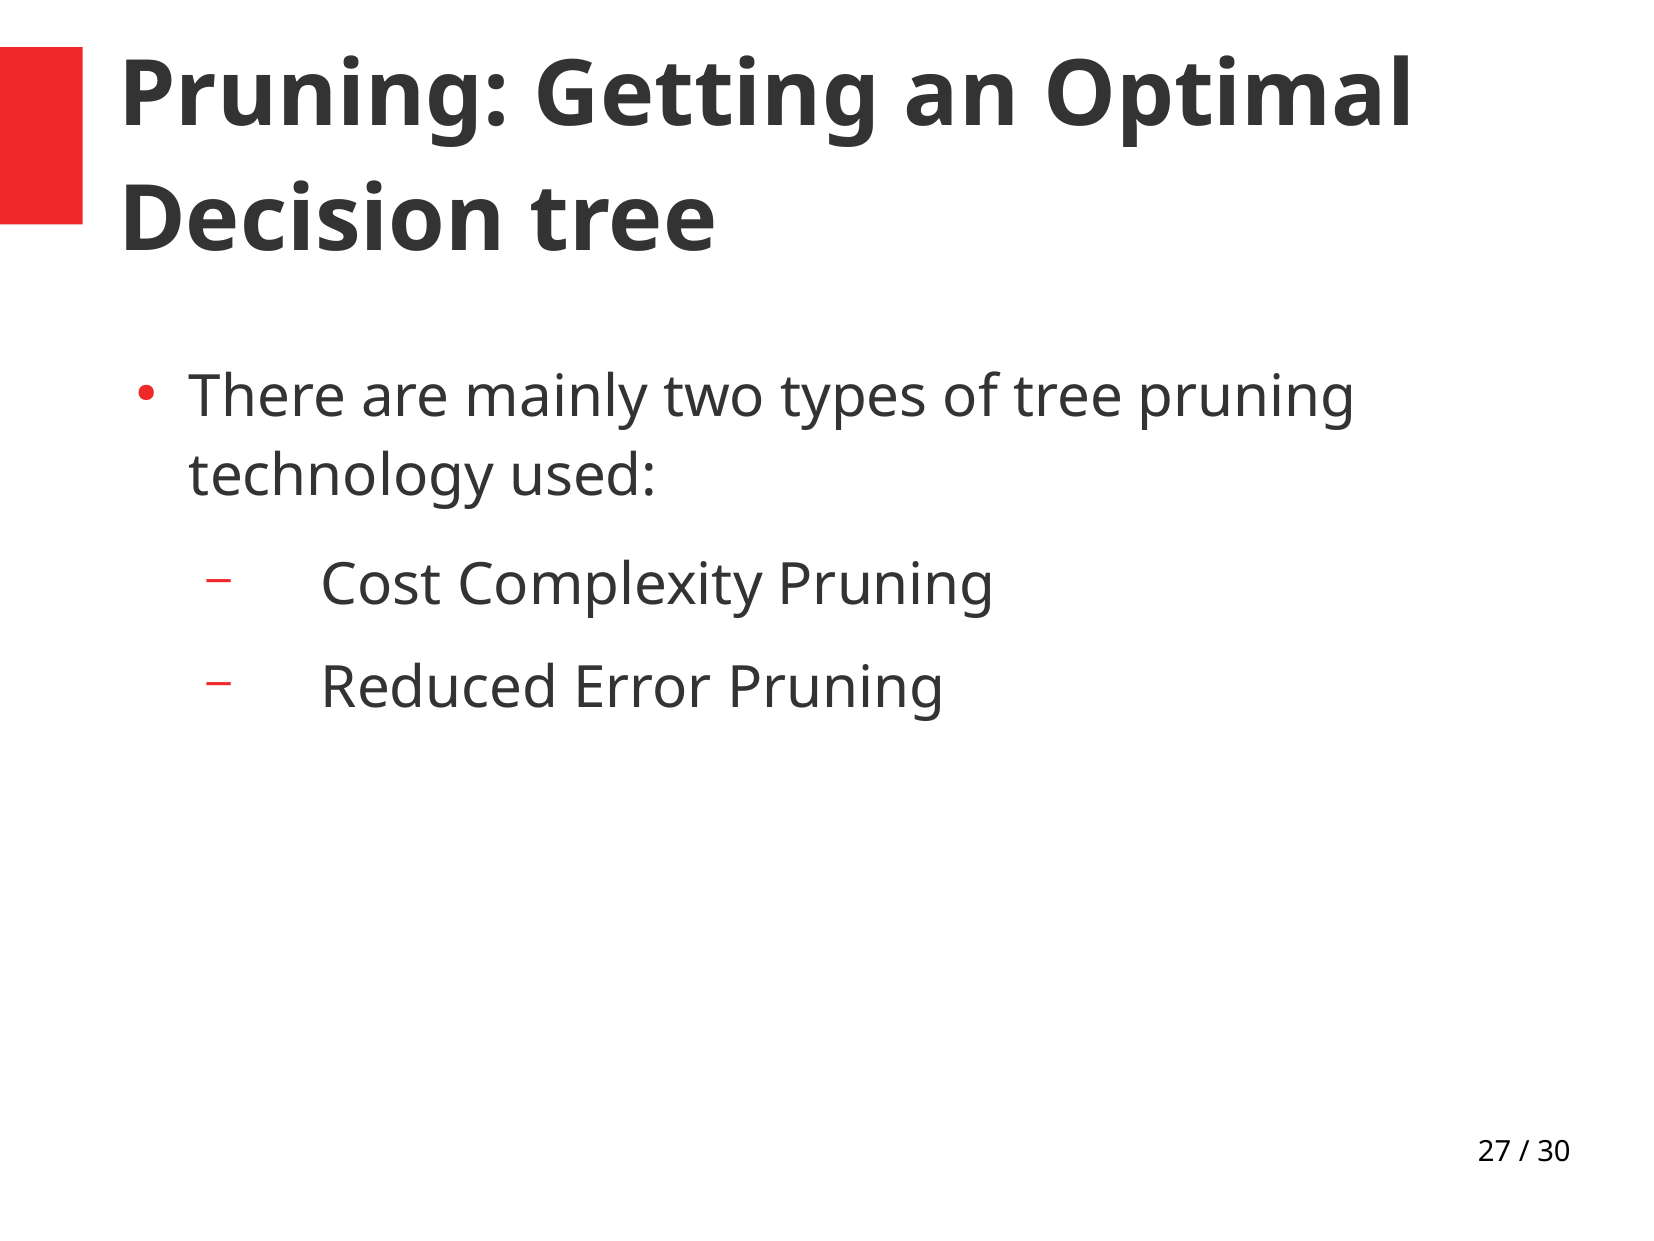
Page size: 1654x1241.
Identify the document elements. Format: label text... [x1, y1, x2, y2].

list There are mainly two types of tree pruning technology used: Cost Complexity Pruning Reduced Error Pruning [118, 354, 1536, 1074]
title Pruning: Getting an Optimal Decision tree [118, 28, 1571, 278]
